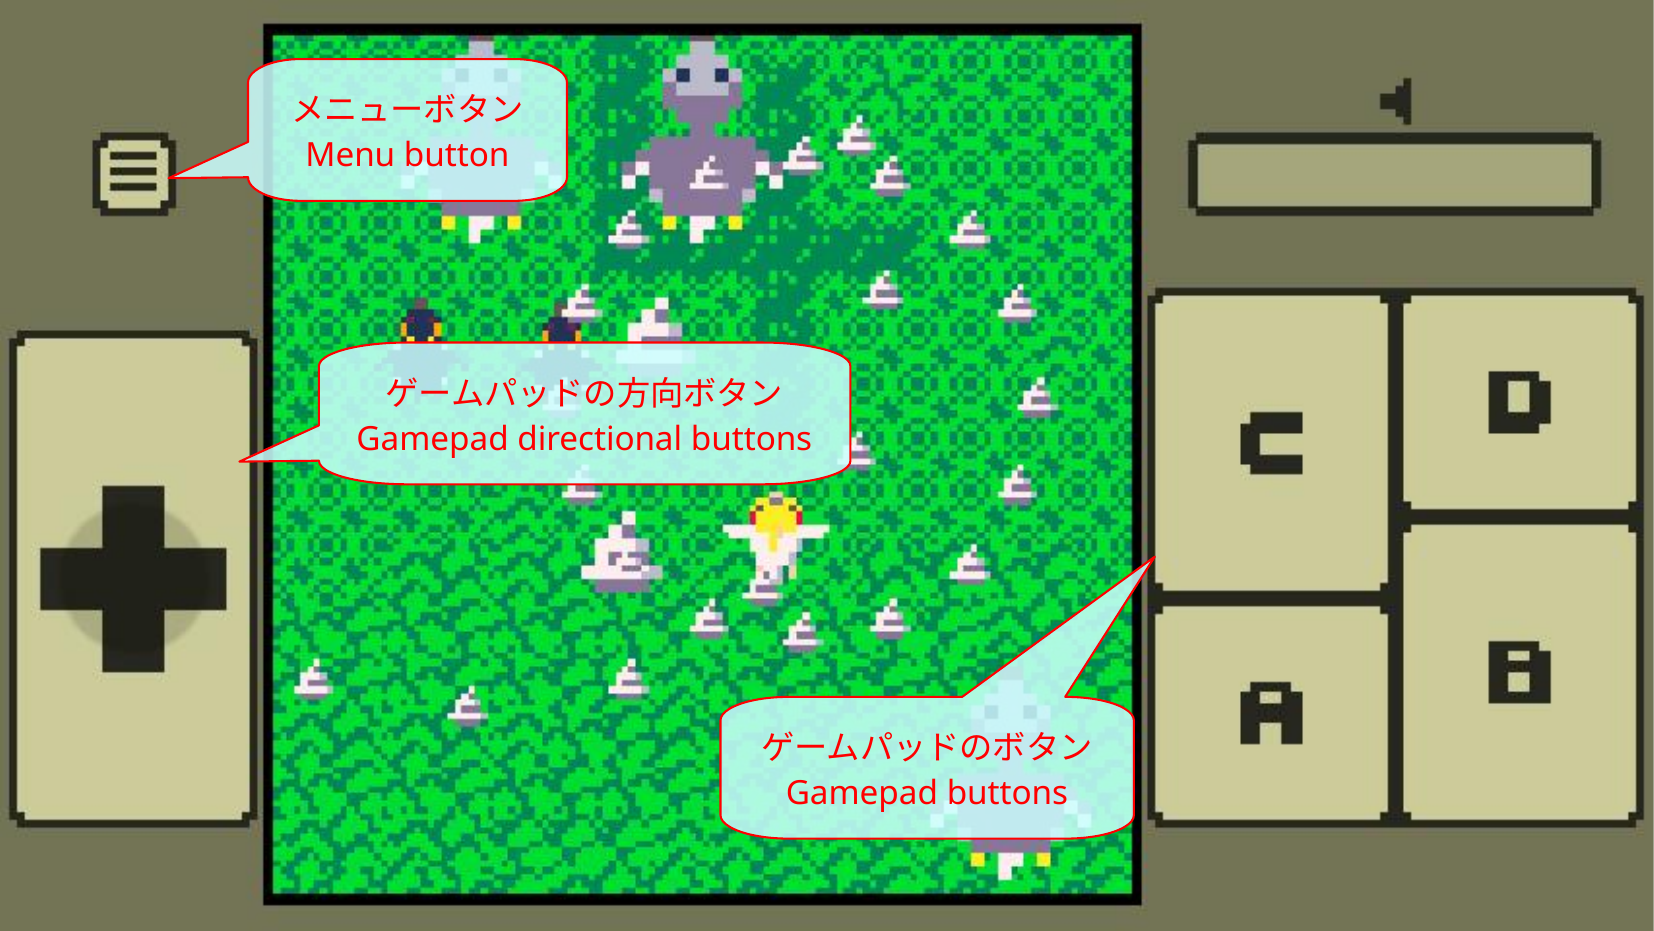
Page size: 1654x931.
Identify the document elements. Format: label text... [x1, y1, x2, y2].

text_box ゲームパッドの方向ボタン Gamepad directional buttons [239, 342, 851, 485]
picture [0, 0, 1654, 931]
text_box ゲームパッドのボタン Gamepad buttons [720, 556, 1155, 839]
text_box メニューボタン Menu button [168, 59, 567, 201]
